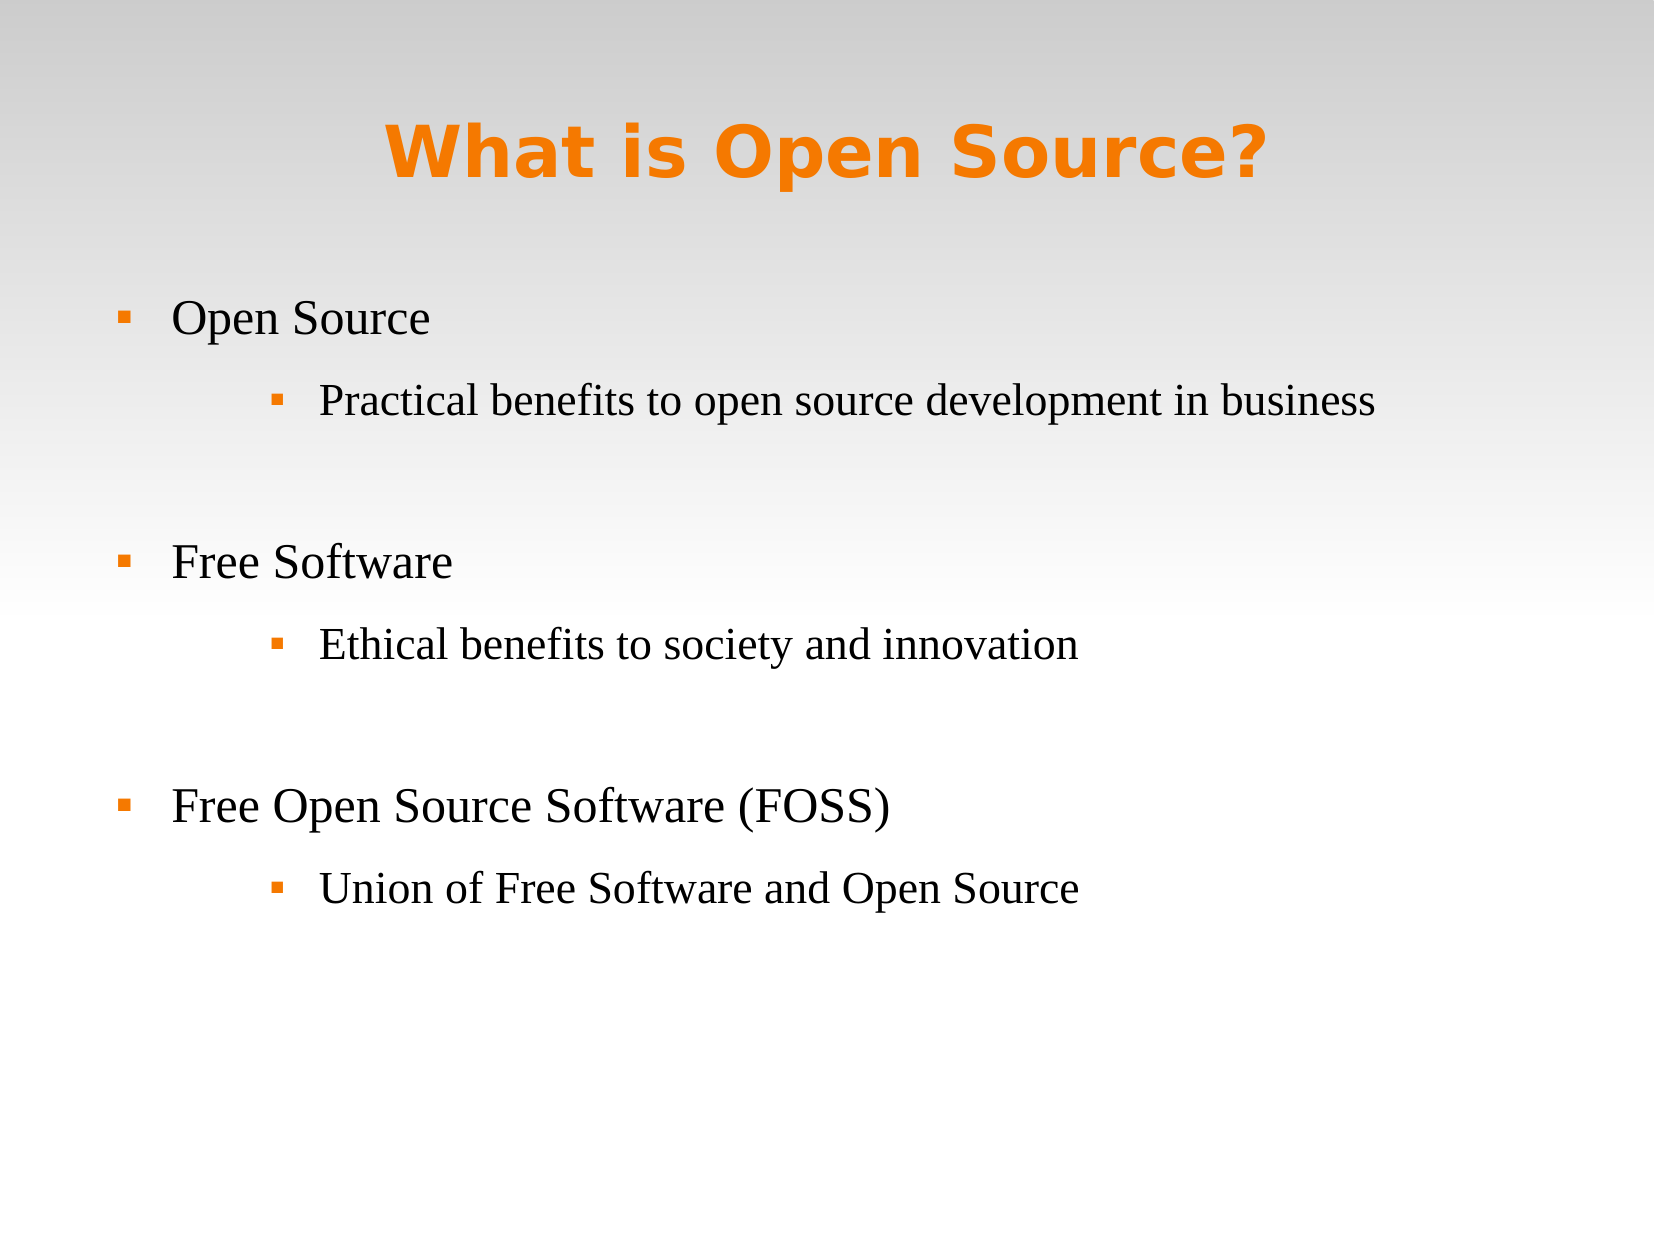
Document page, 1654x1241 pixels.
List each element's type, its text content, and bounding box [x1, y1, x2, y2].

list Open Source Practical benefits to open source development in business Free Software Ethical benefits to society and innovation Free Open Source Software (FOSS) Union of Free Software and Open Source [82, 290, 1571, 1109]
title What is Open Source? [82, 49, 1571, 257]
